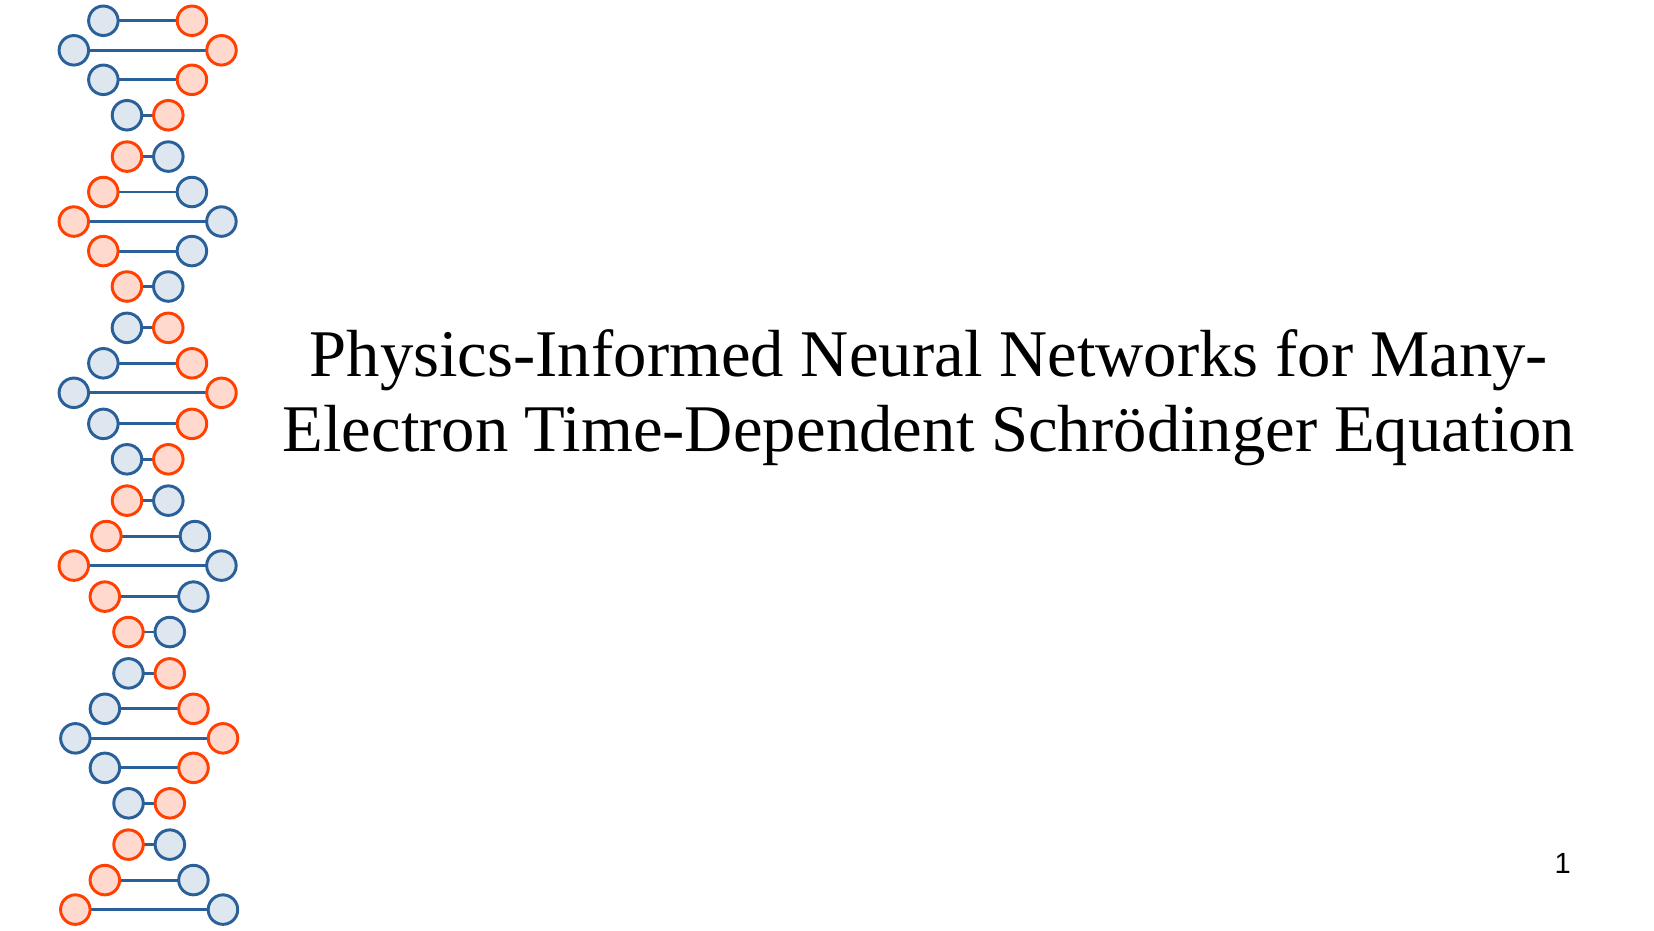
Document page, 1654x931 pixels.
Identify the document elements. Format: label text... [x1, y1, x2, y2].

subtitle Physics-Informed Neural Networks for Many-Electron Time-Dependent Schrödinger Equation [265, 35, 1595, 748]
